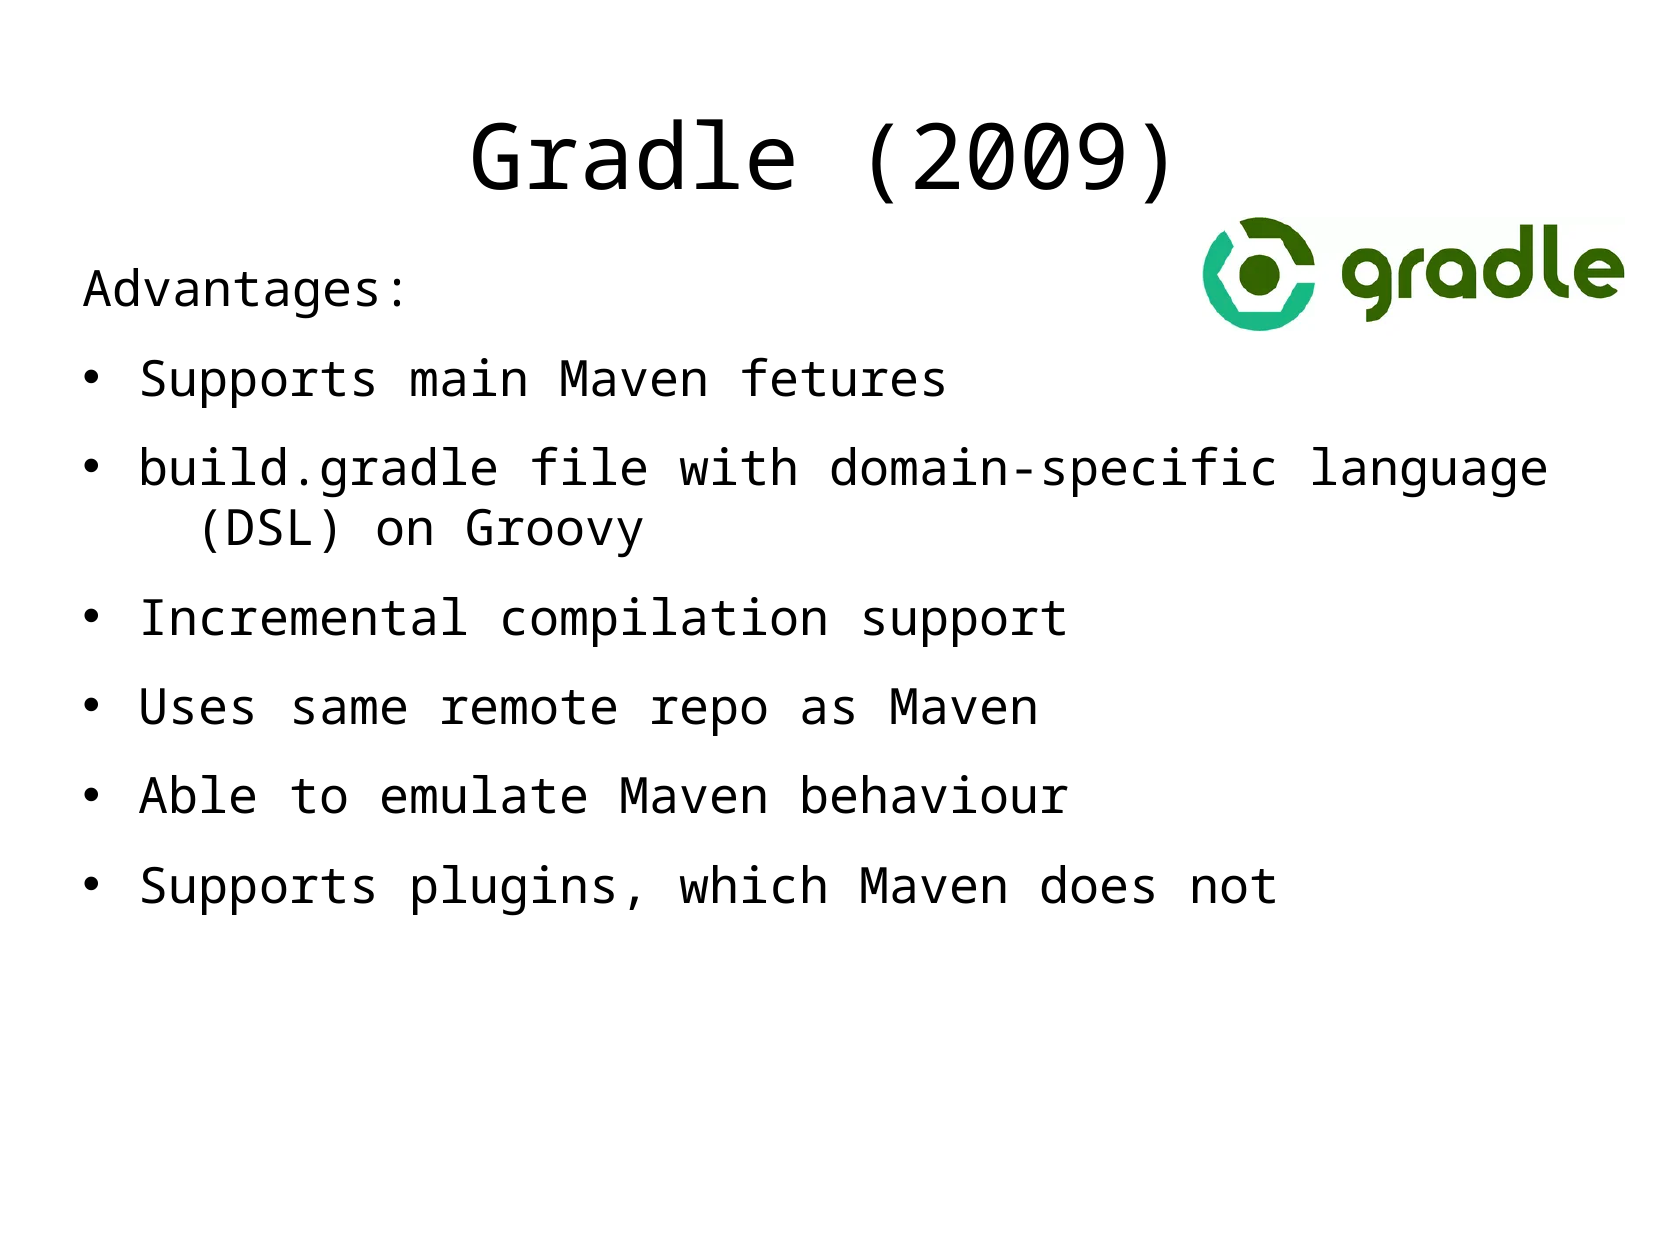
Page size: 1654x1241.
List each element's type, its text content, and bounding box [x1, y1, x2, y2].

picture [1202, 217, 1625, 336]
title Gradle (2009) [82, 49, 1571, 256]
text_box Advantages: Supports main Maven fetures build.gradle file with domain-specific language (DSL) on Groovy Incremental compilation support Uses same remote repo as Maven Able to emulate Maven behaviour Supports plugins, which Maven does not [82, 256, 1609, 1078]
